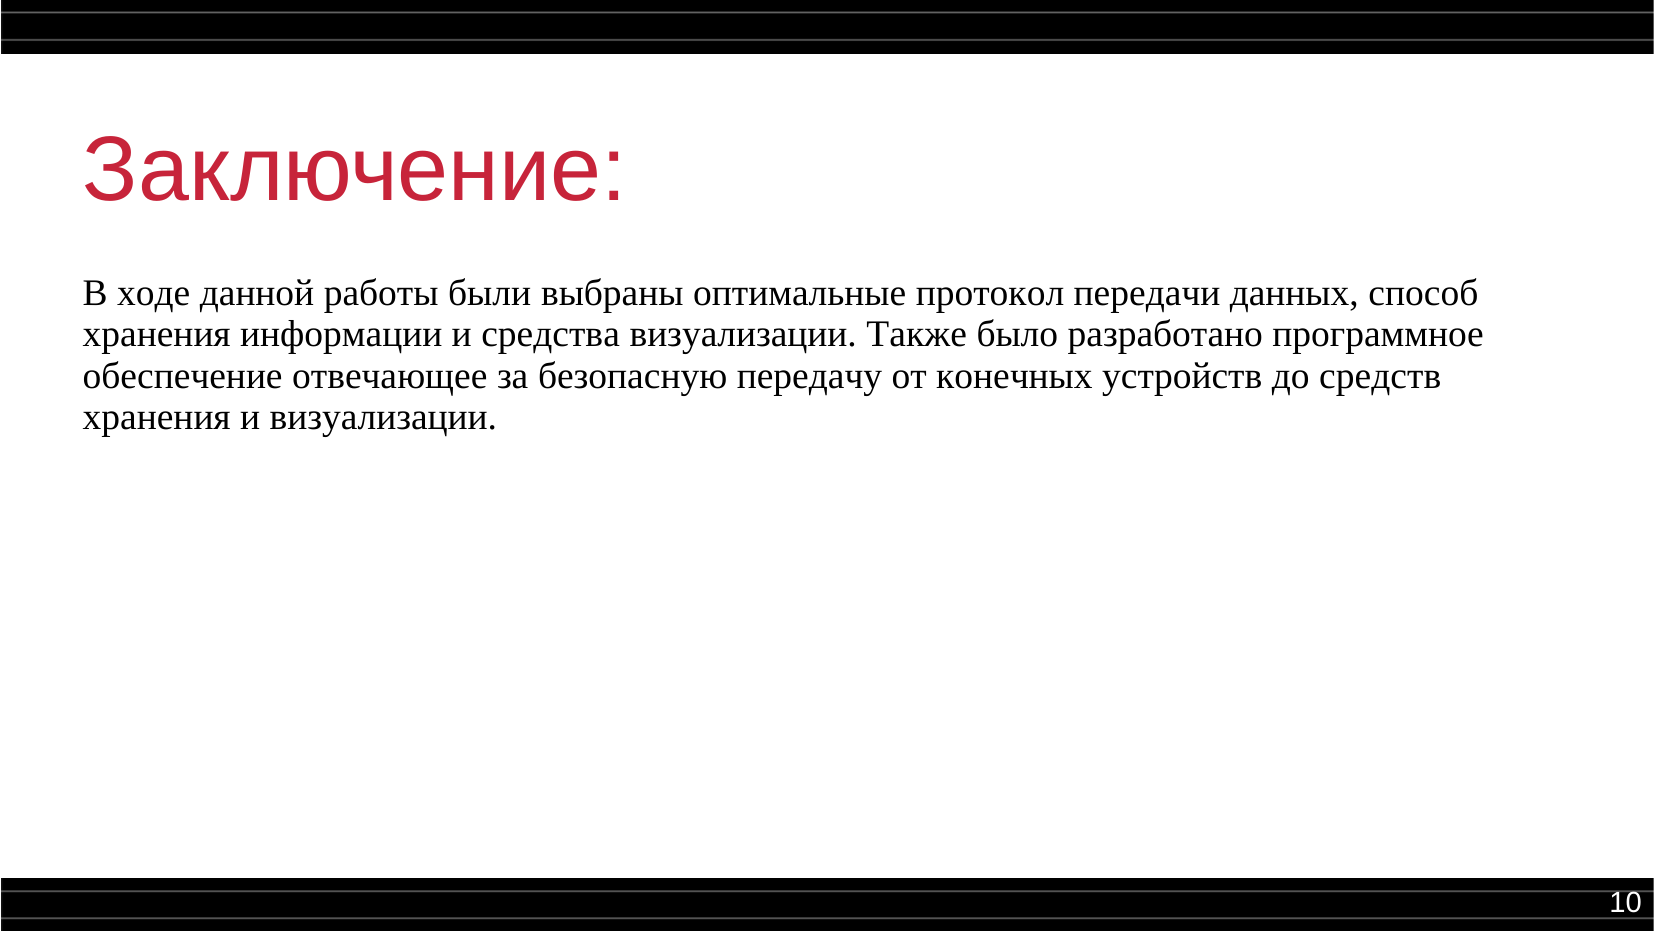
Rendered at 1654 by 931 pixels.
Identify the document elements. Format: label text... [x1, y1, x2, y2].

picture [1, 878, 1654, 931]
list В ходе данной работы были выбраны оптимальные протокол передачи данных, способ хранения информации и средства визуализации. Также было разработано программное обеспечение отвечающее за безопасную передачу от конечных устройств до средств хранения и визуализации. [82, 271, 1571, 758]
title Заключение: [82, 91, 1571, 247]
picture [1, 0, 1654, 54]
